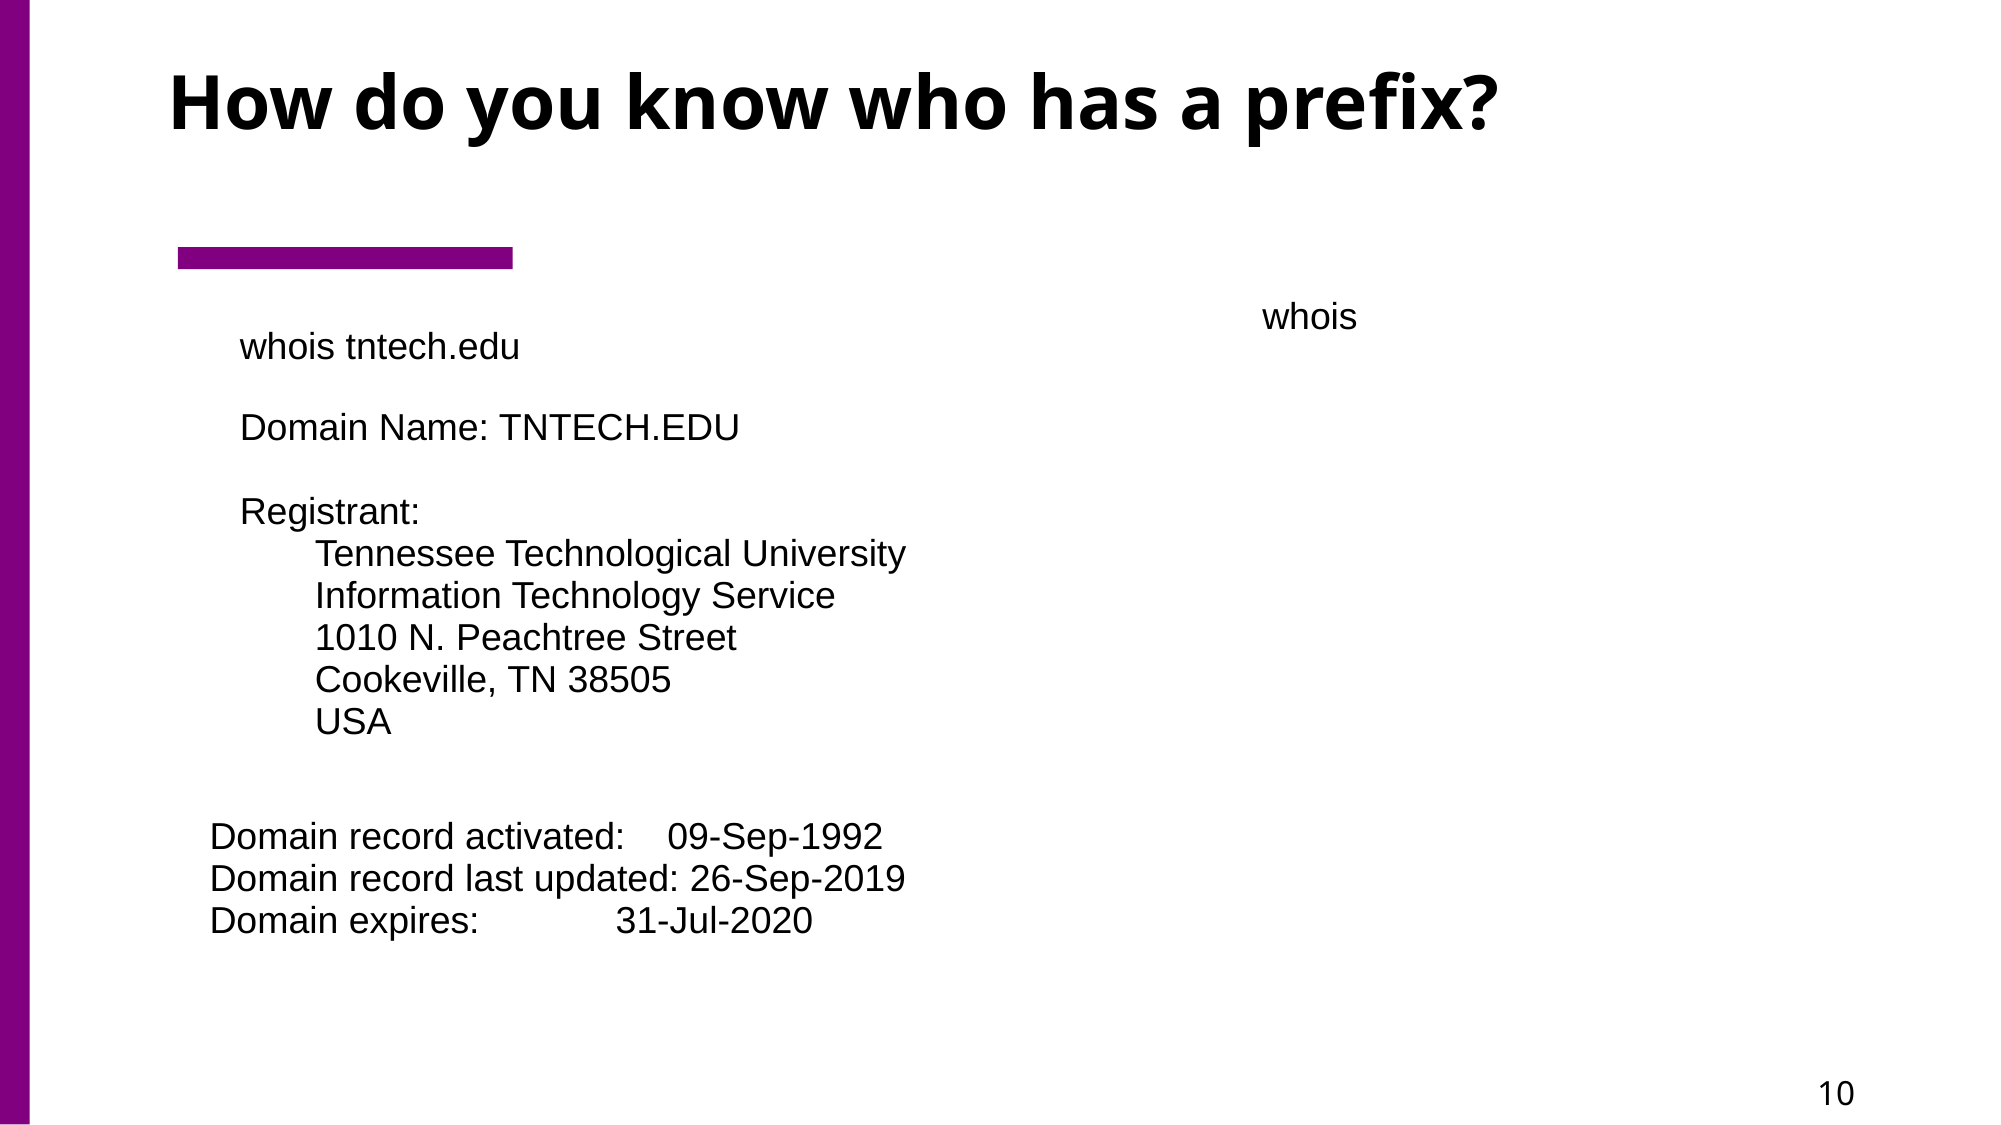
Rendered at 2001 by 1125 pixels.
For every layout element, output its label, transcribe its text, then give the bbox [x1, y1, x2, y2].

text_box whois tntech.edu [225, 318, 536, 376]
text_box whois [1247, 288, 1726, 346]
list [104, 218, 913, 982]
text_box Domain Name: TNTECH.EDU Registrant: Tennessee Technological University Information Technology Service 1010 N. Peachtree Street Cookeville, TN 38505 USA [225, 399, 922, 751]
title How do you know who has a prefix? [116, 37, 1696, 163]
text_box Domain record activated: 09-Sep-1992 Domain record last updated: 26-Sep-2019 Domain expires: 31-Jul-2020 [194, 766, 921, 950]
